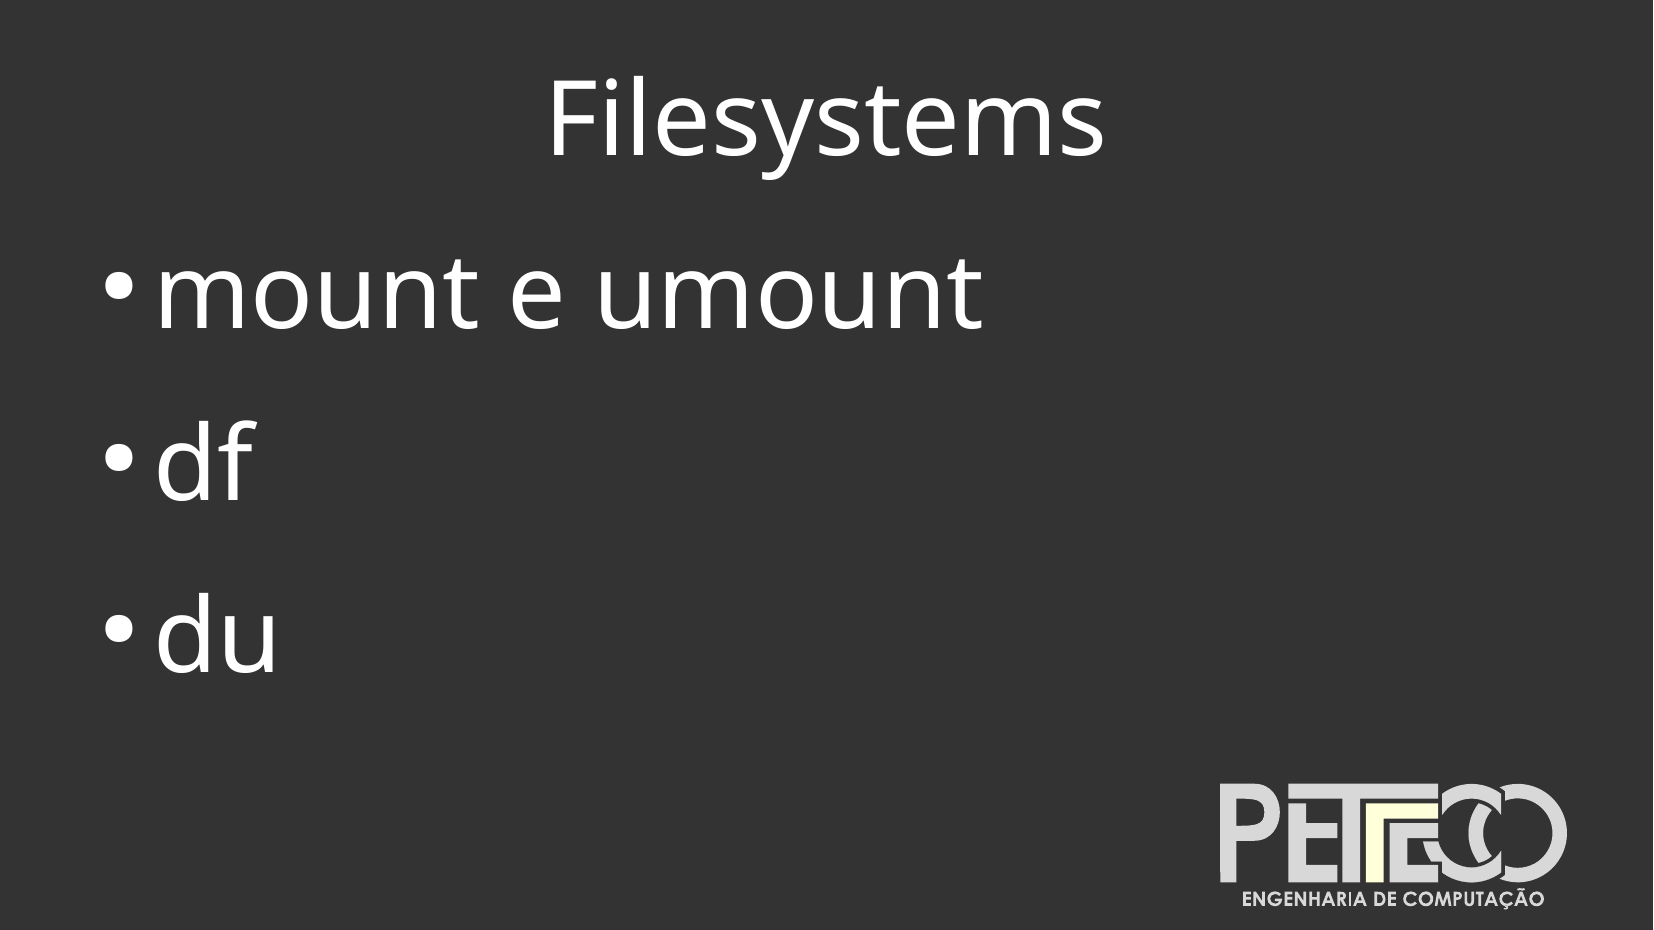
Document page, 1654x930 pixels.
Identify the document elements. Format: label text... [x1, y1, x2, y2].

list mount e umount df du [82, 217, 1571, 757]
title Filesystems [82, 37, 1571, 193]
